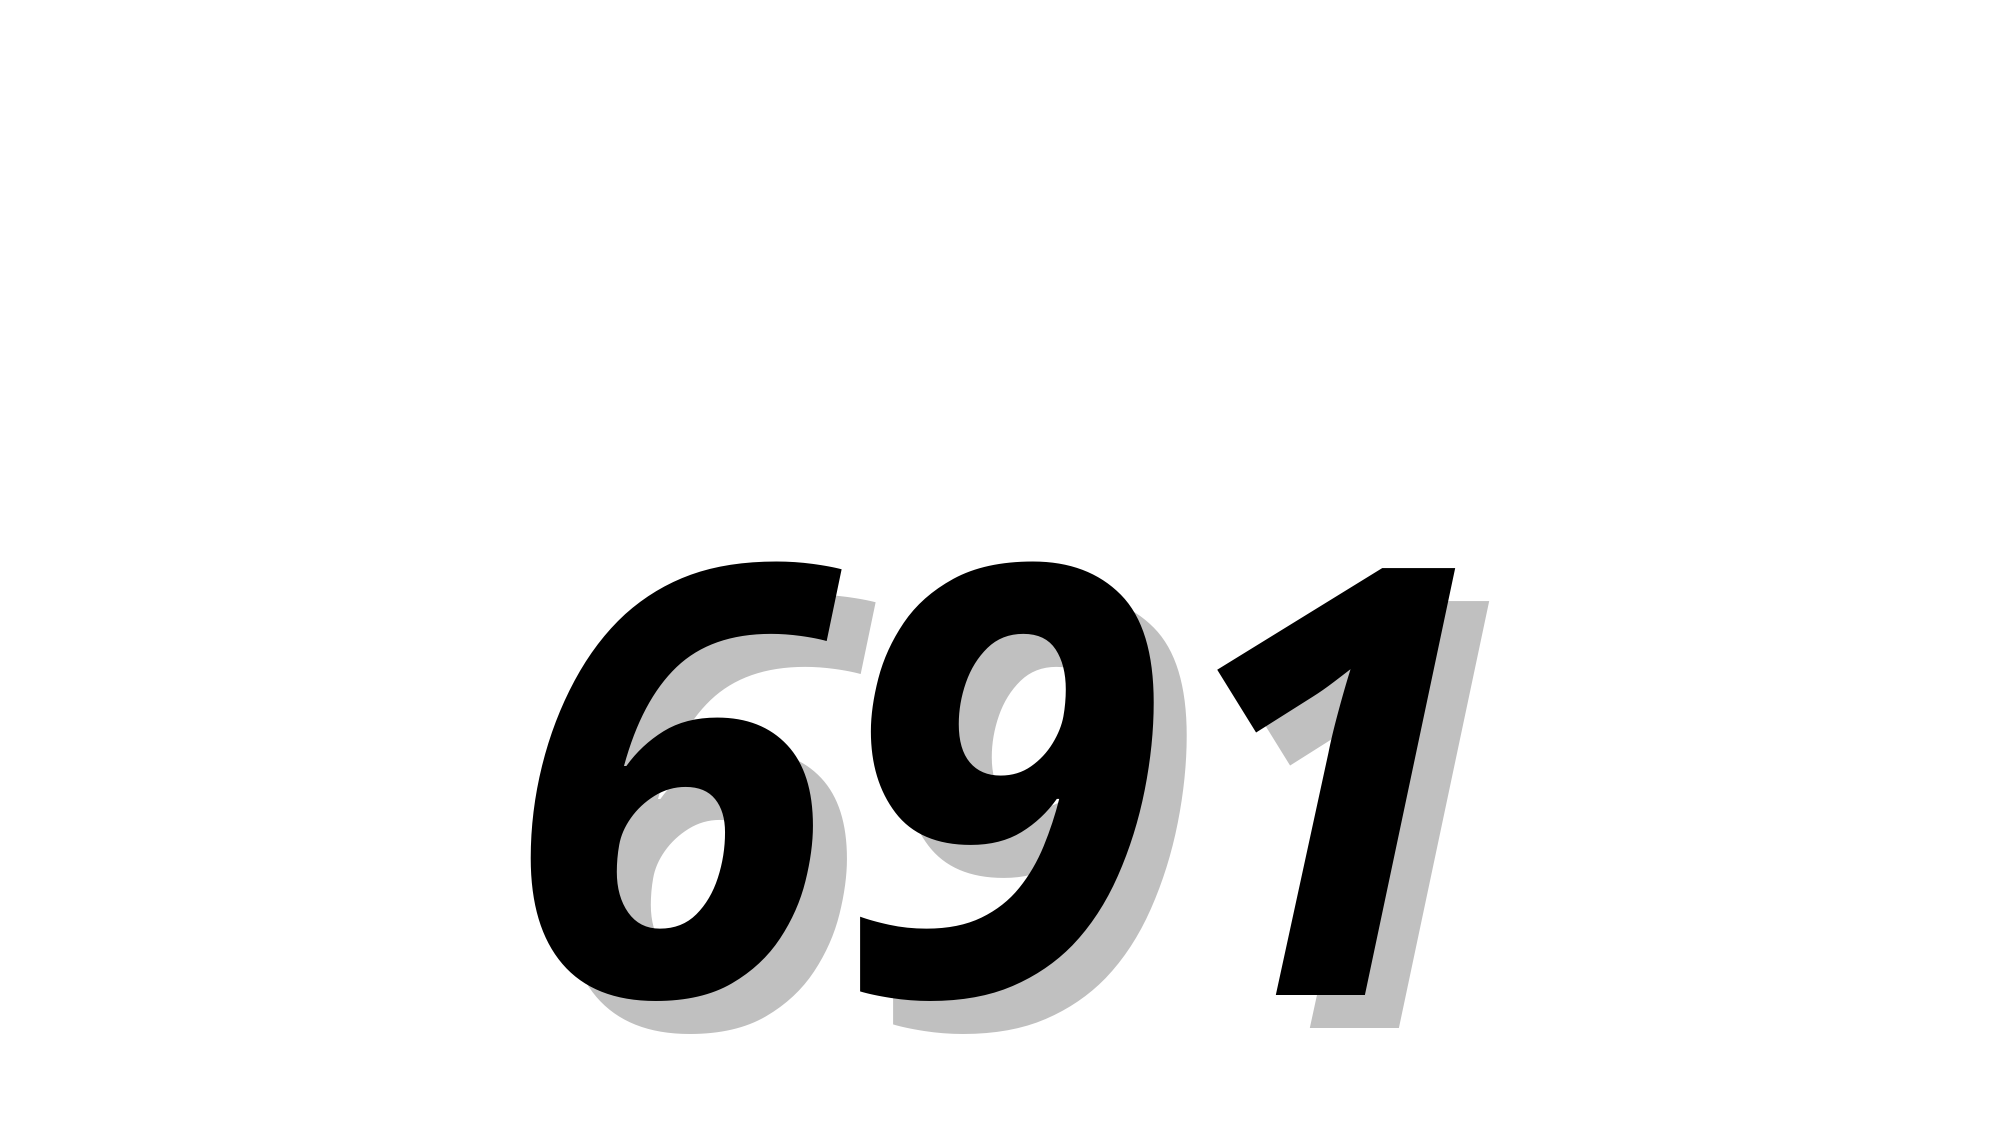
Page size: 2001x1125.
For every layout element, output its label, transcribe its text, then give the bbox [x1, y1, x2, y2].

title 691 [249, 470, 1750, 863]
